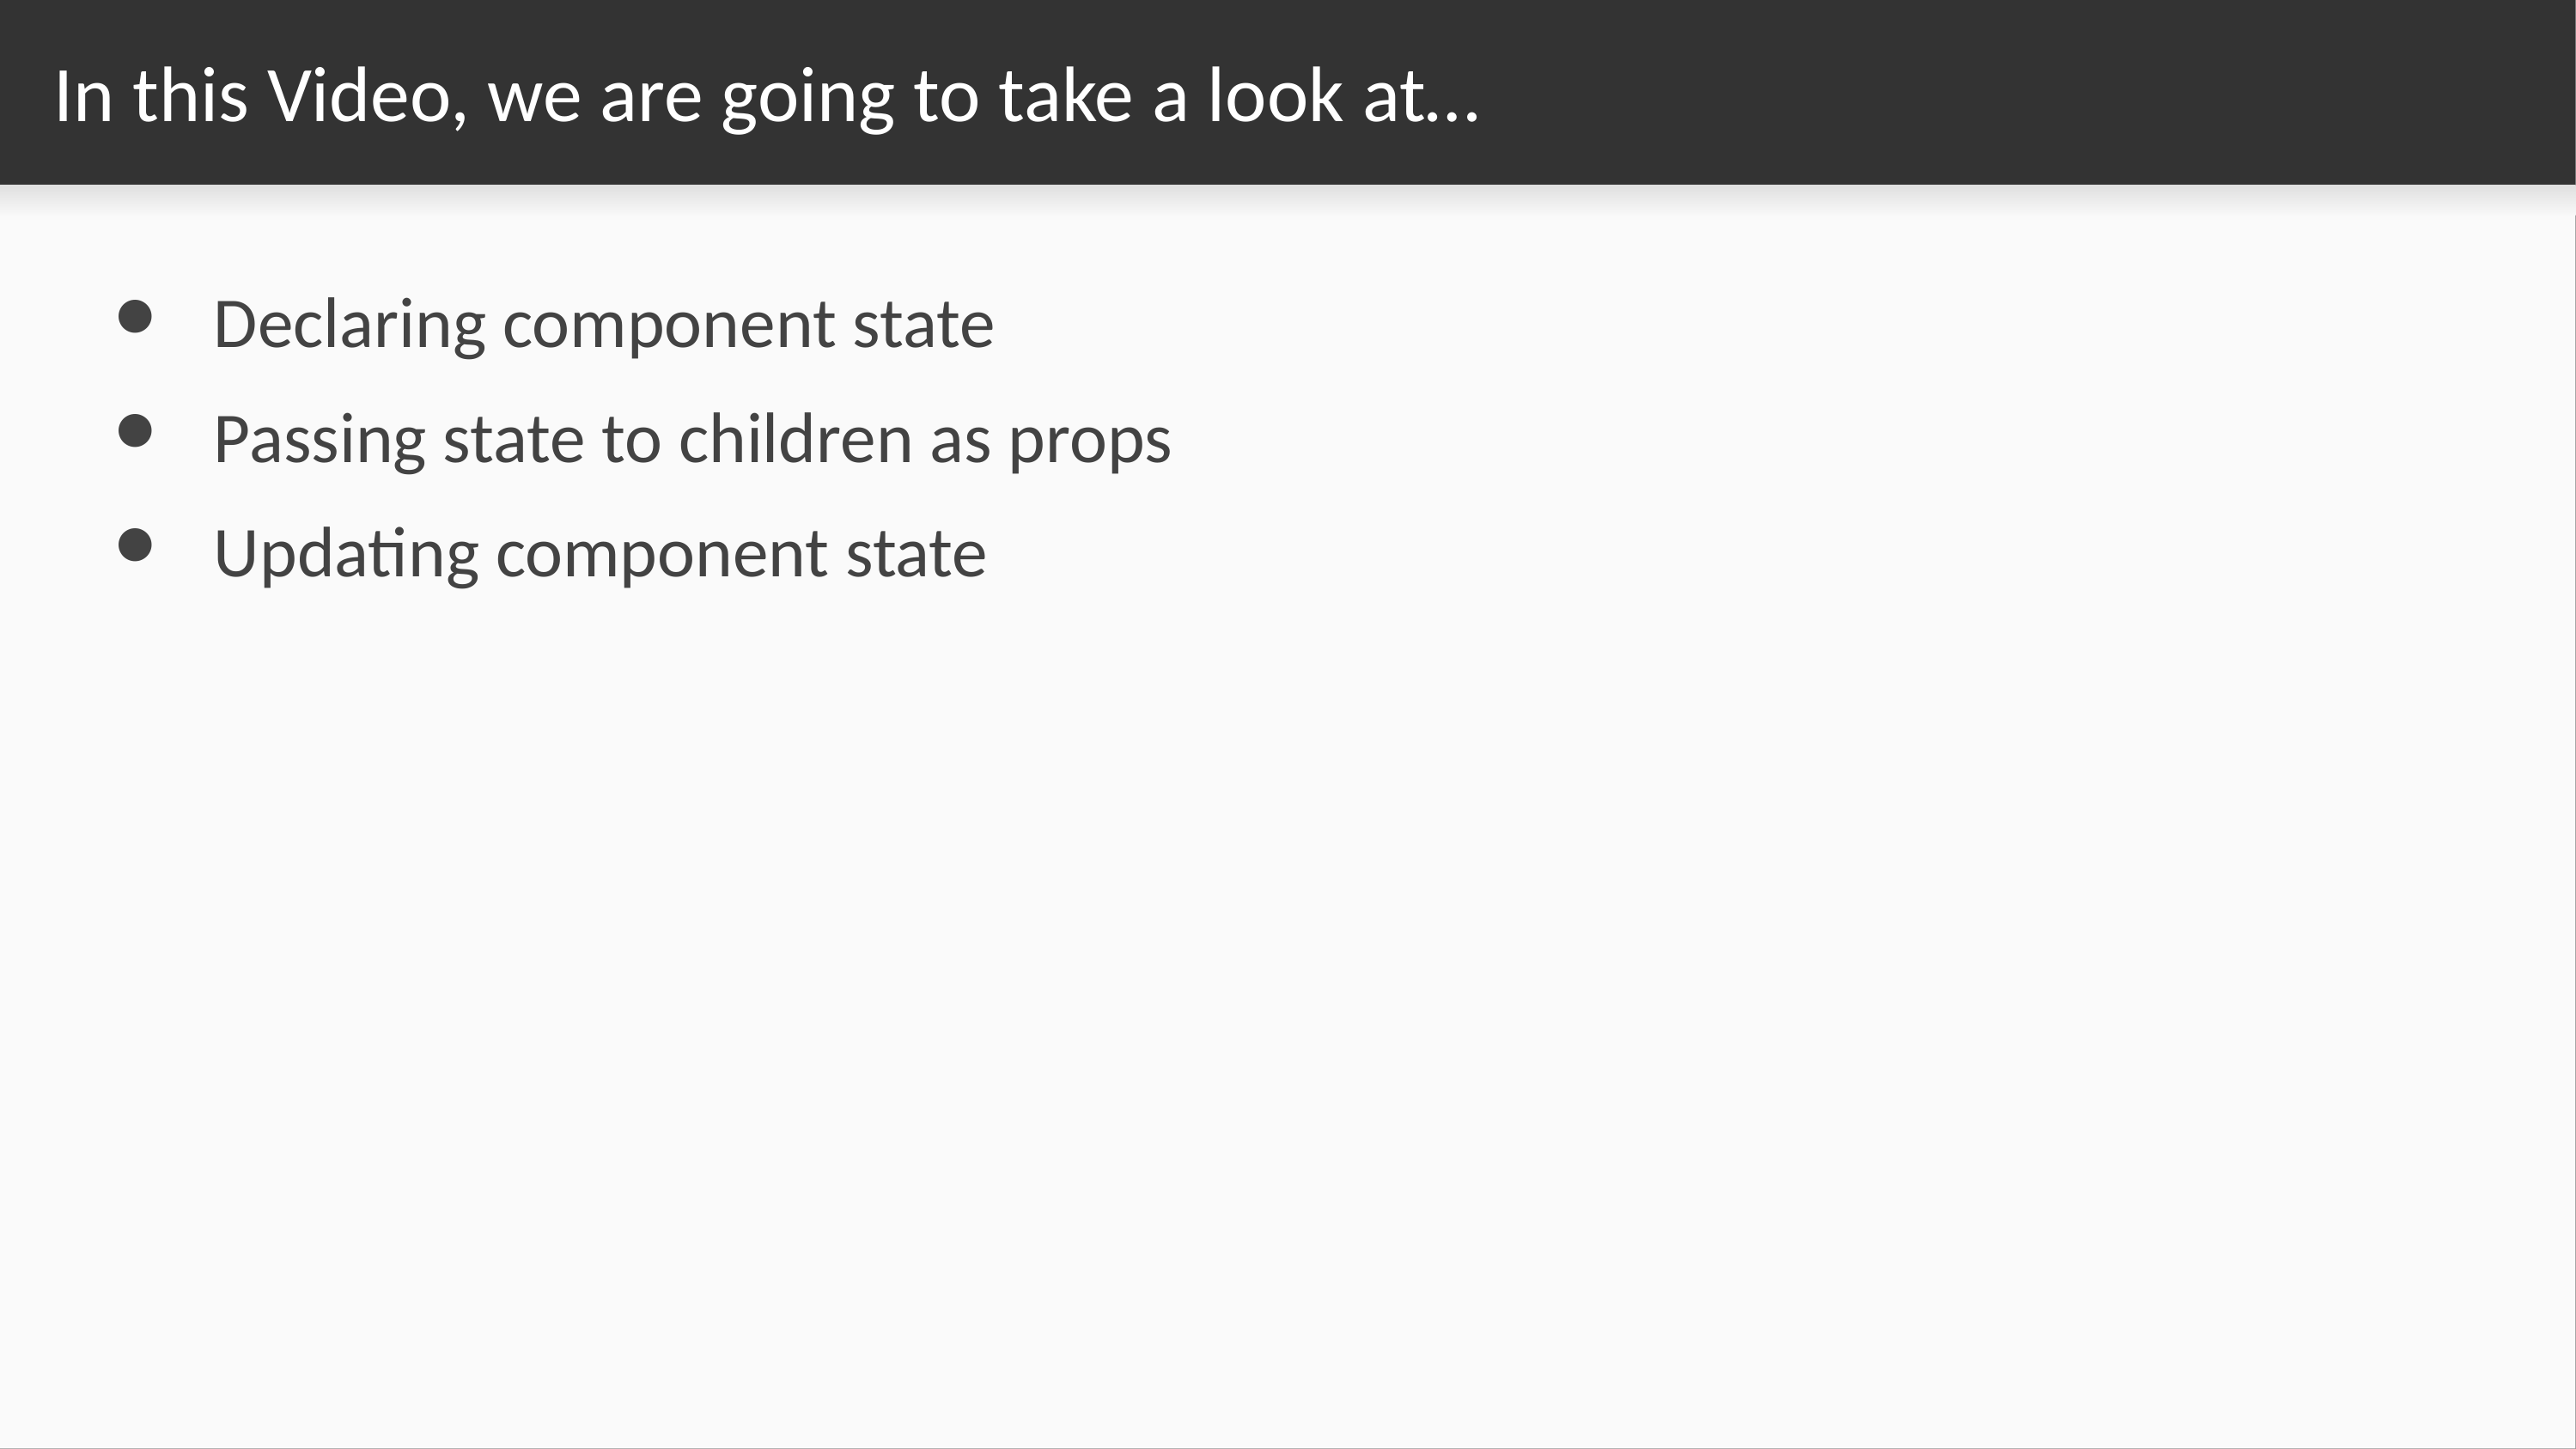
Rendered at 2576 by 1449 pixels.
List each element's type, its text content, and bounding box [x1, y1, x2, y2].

title In this Video, we are going to take a look at… [27, 4, 2514, 175]
list Declaring component state Passing state to children as props Updating component state [59, 250, 2514, 1384]
